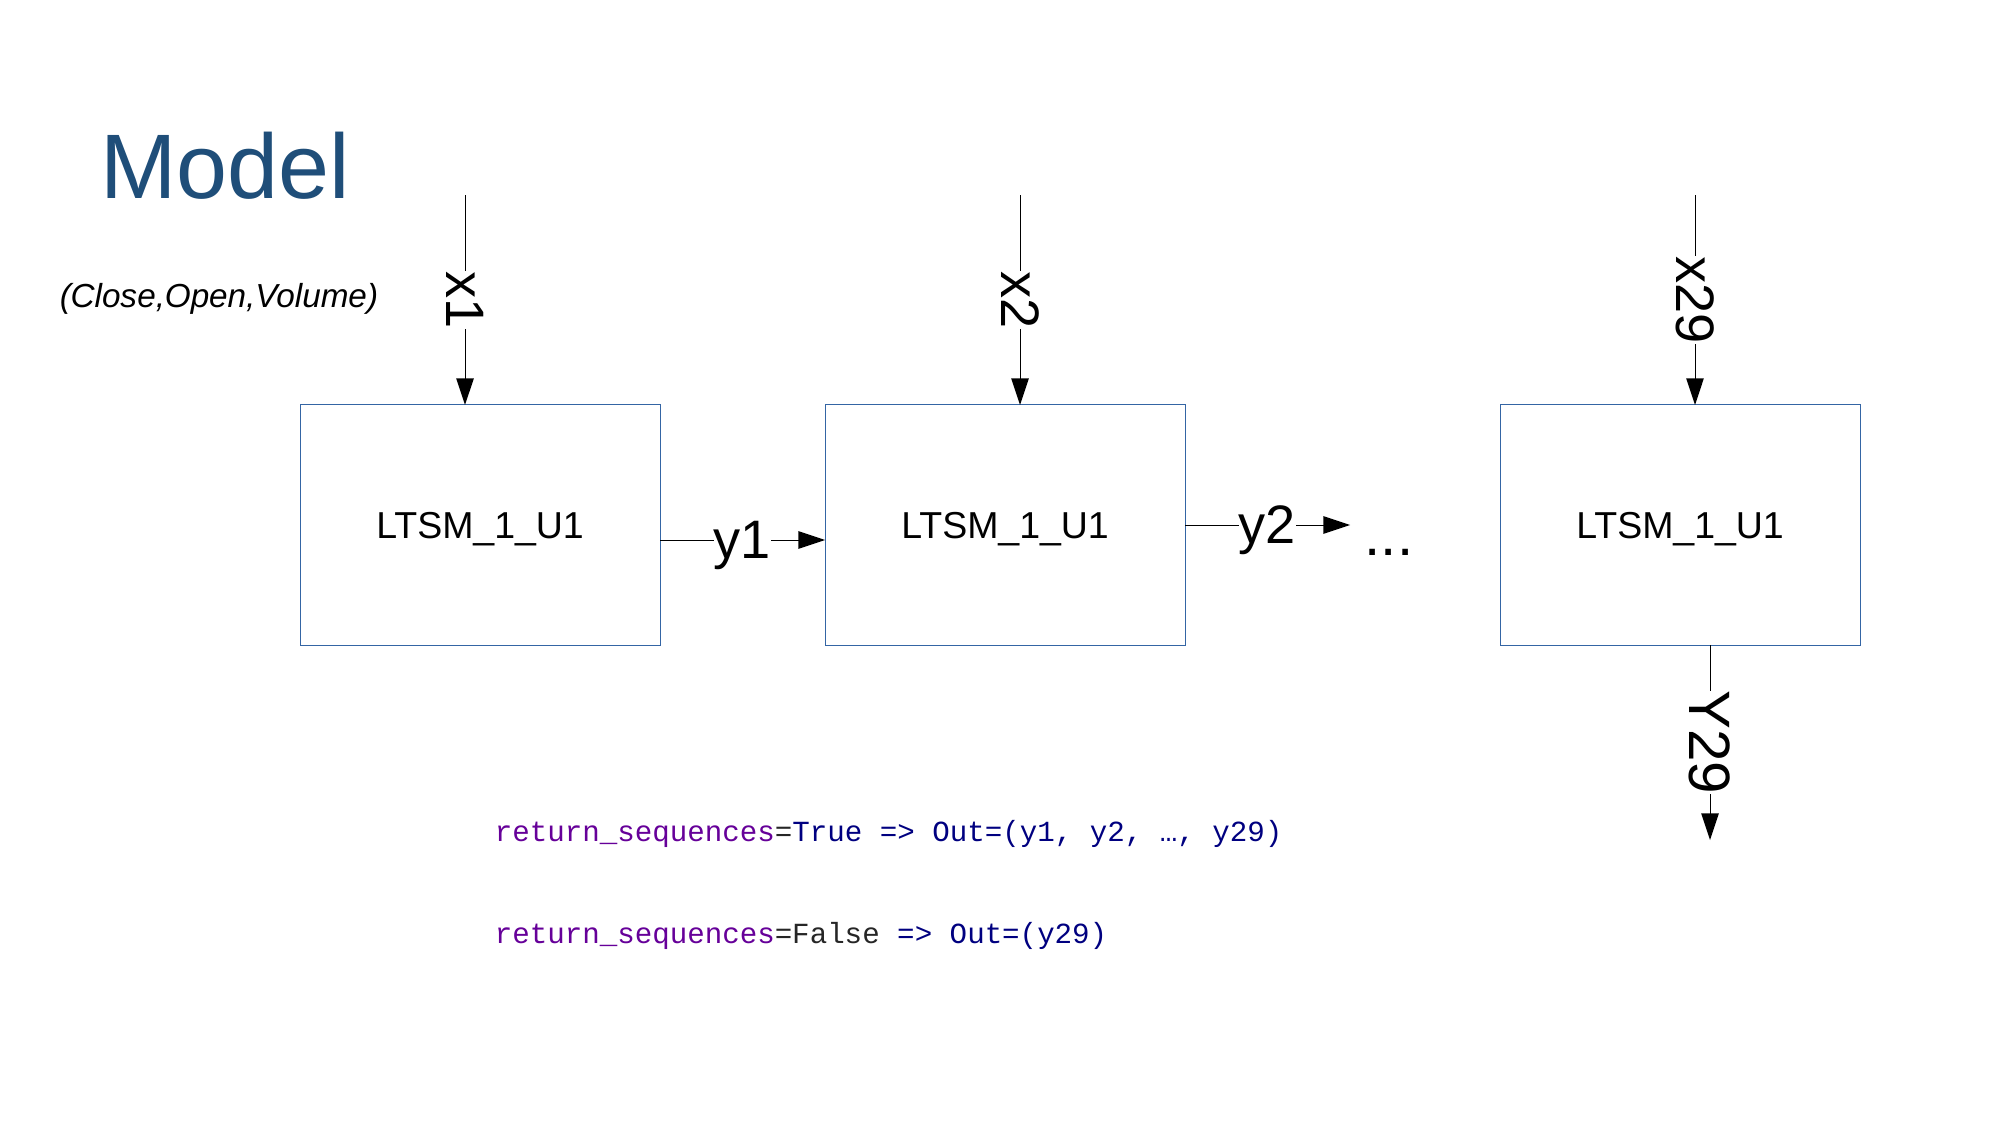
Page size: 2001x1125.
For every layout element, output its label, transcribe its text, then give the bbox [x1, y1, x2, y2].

text_box LTSM_1_U1 [300, 404, 661, 646]
text_box ... [1350, 495, 1429, 575]
text_box return_sequences=False => Out=(y29) [480, 912, 1140, 961]
text_box LTSM_1_U1 [825, 404, 1186, 646]
text_box LTSM_1_U1 [1500, 404, 1861, 646]
text_box return_sequences=True => Out=(y1, y2, …, y29) [480, 809, 1315, 858]
text_box (Close,Open,Volume) [45, 270, 421, 361]
title Model [85, 59, 1460, 278]
